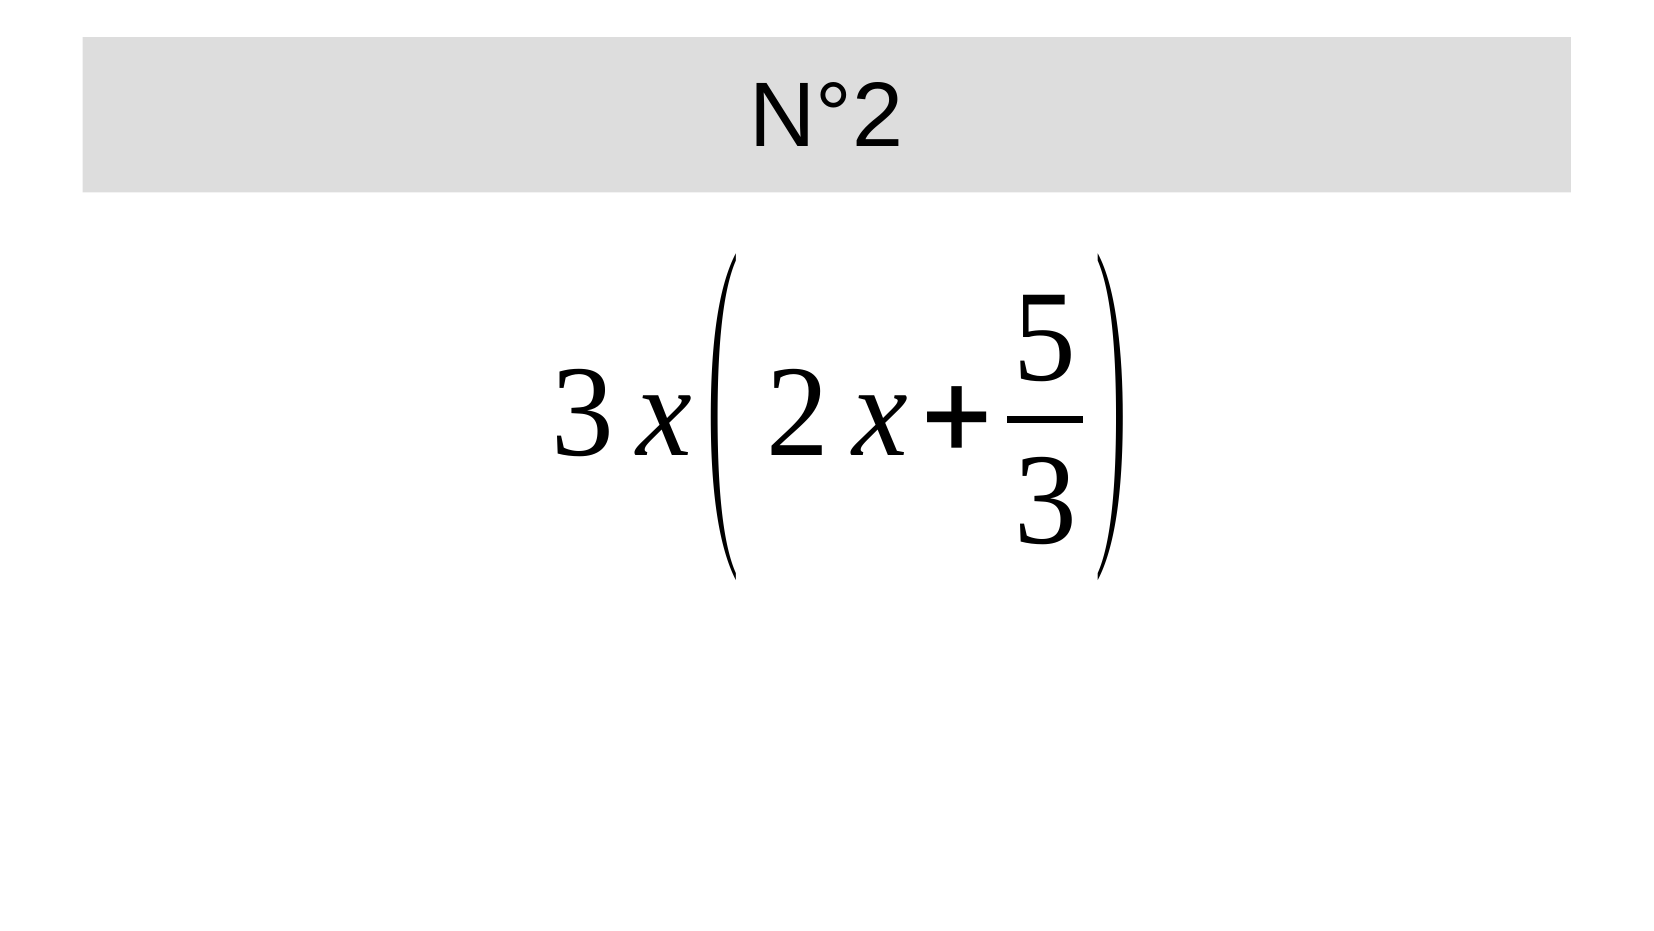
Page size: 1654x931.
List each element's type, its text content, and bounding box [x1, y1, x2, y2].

chart [543, 248, 1200, 590]
title N°2 [82, 37, 1571, 193]
